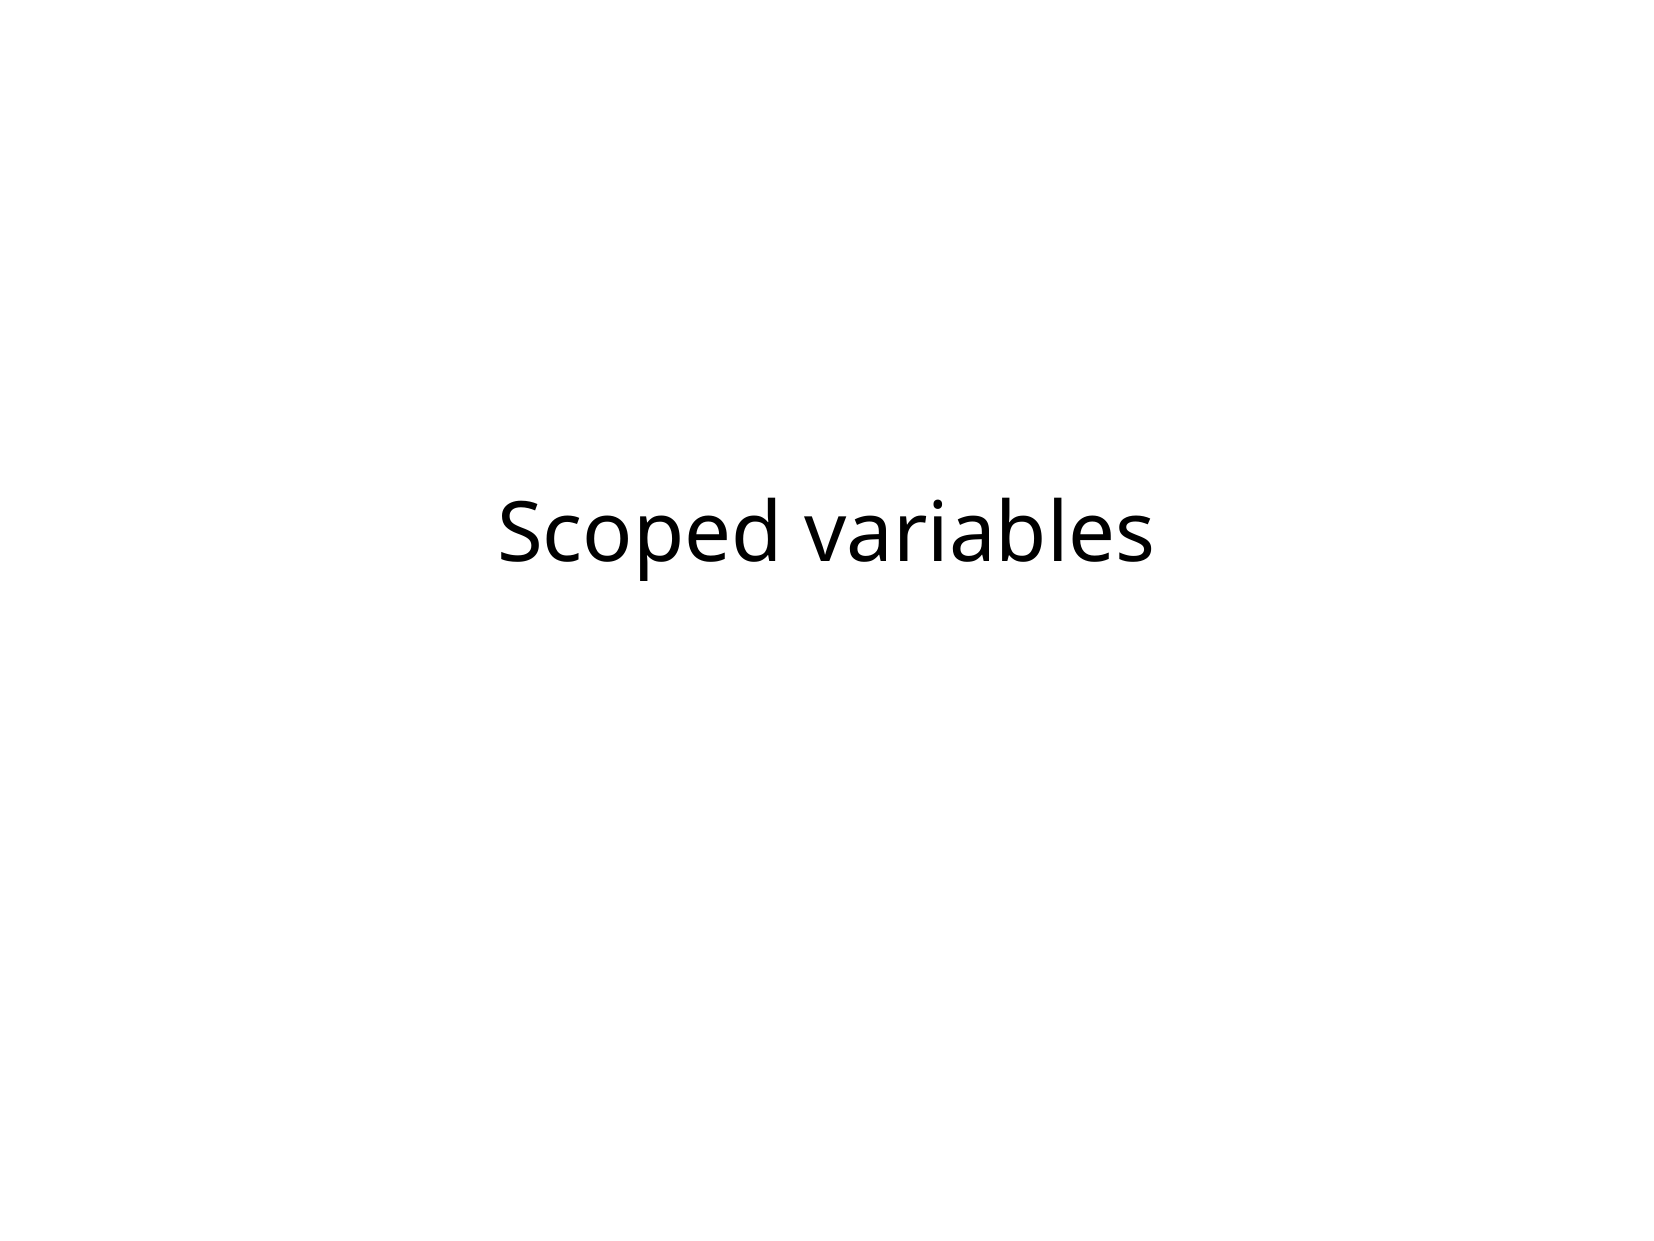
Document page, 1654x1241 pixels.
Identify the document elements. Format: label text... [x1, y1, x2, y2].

subtitle Scoped variables [82, 49, 1571, 1010]
